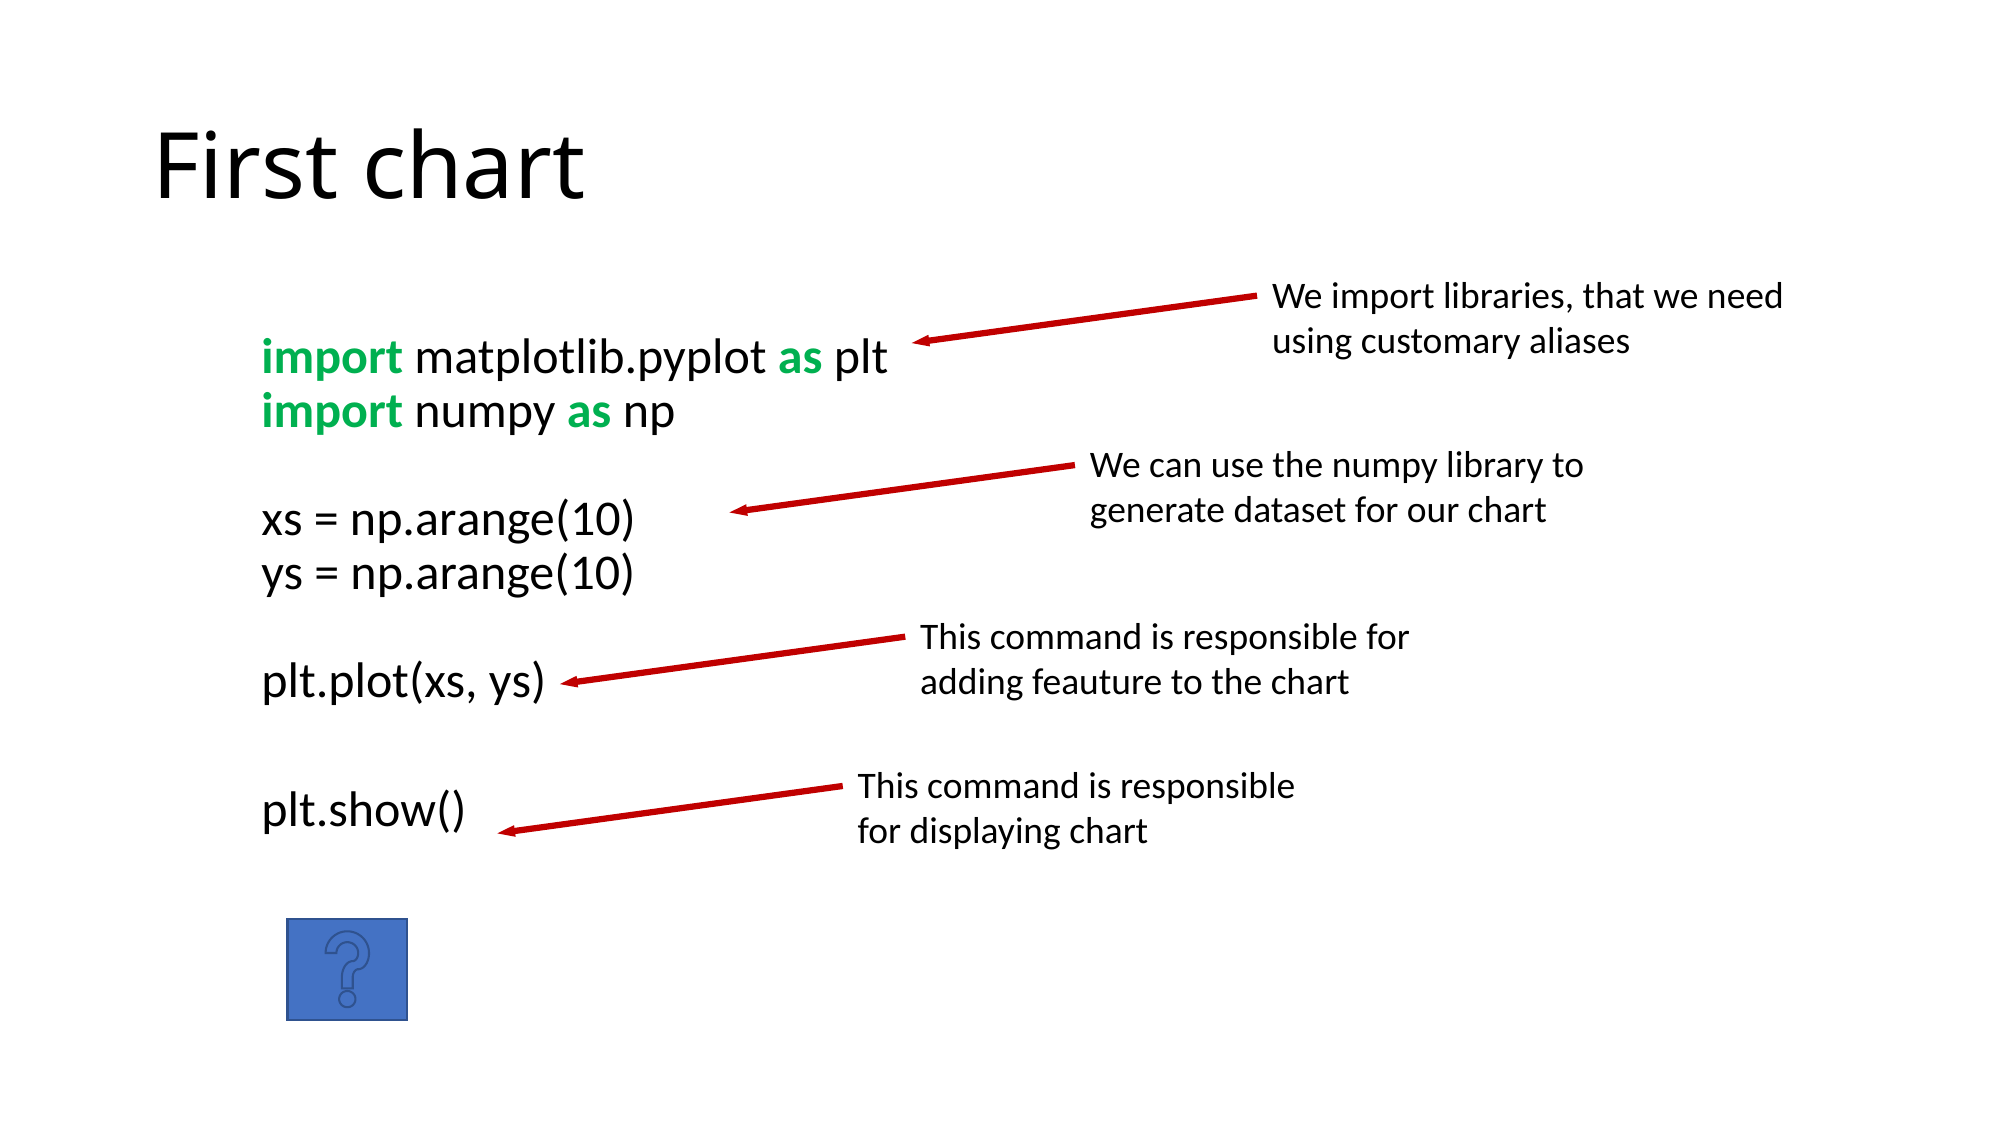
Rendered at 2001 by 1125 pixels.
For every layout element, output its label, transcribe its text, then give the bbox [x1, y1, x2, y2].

text_box This command is responsible for displaying chart [842, 753, 1324, 906]
text_box [287, 918, 408, 1020]
text_box We can use the numpy library to generate dataset for our chart [1074, 432, 1640, 539]
text_box This command is responsible for adding feauture to the chart [905, 604, 1470, 711]
list import matplotlib.pyplot as plt import numpy as np xs = np.arange(10) ys = np.arange(10) plt.plot(xs, ys) plt.show() [246, 323, 1822, 1024]
text_box We import libraries, that we need using customary aliases [1257, 263, 1822, 370]
title First chart [137, 59, 1863, 278]
